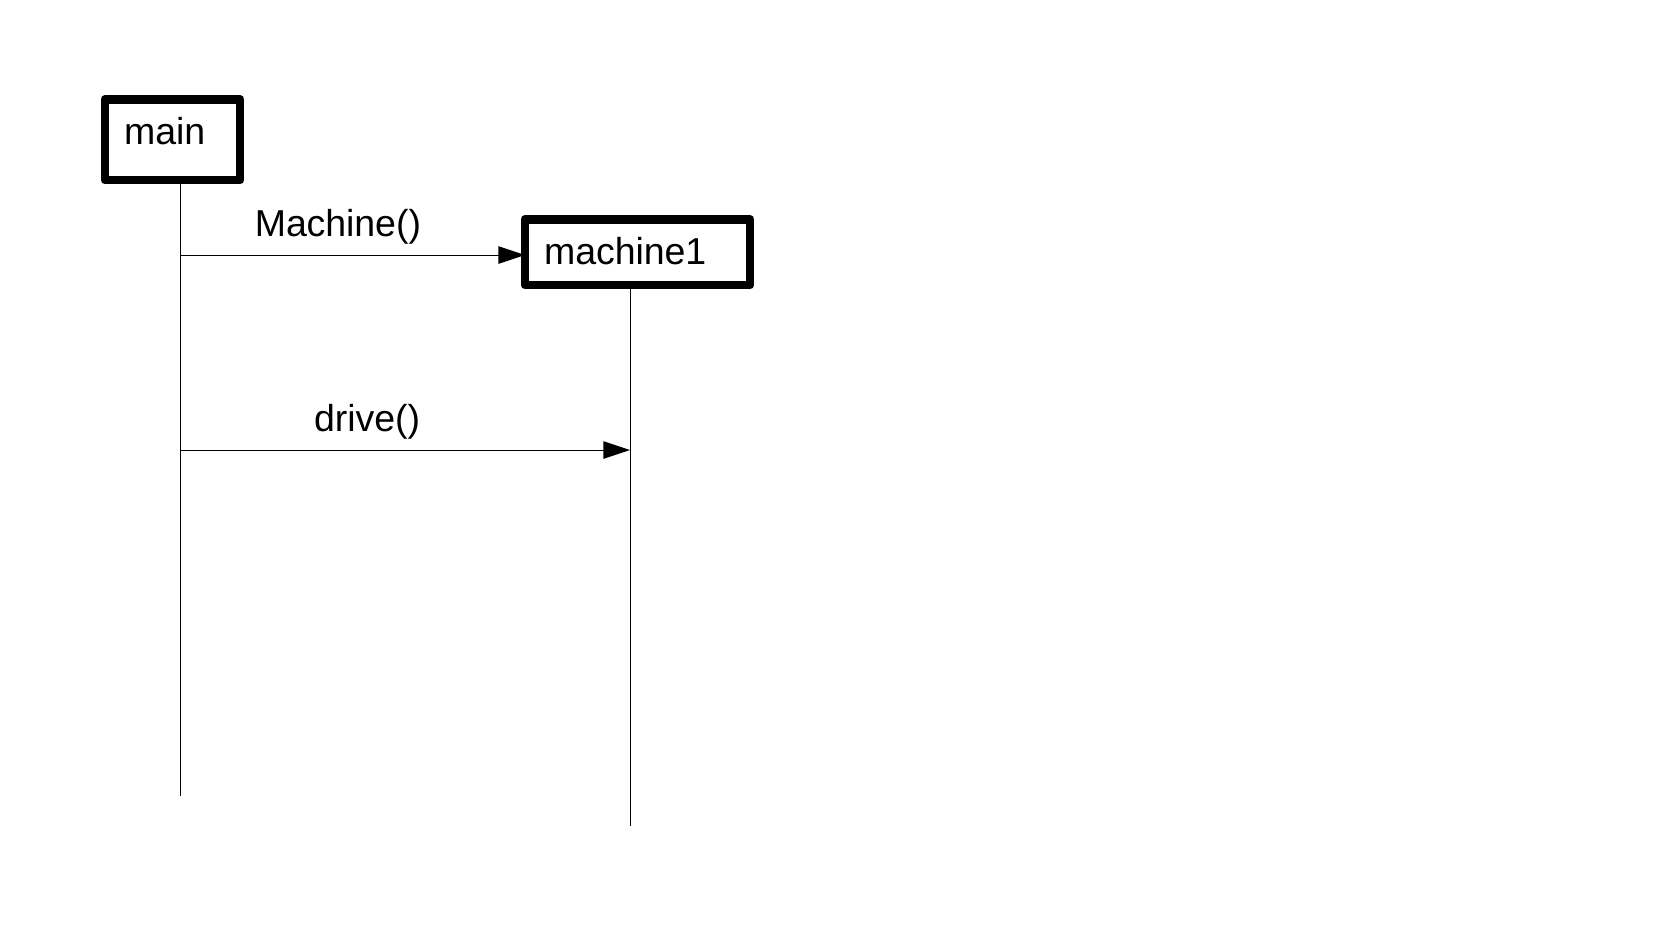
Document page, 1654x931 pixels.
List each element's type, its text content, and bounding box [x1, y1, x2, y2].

text_box Machine() [240, 195, 436, 252]
text_box drive() [299, 390, 436, 447]
text_box machine1 [525, 219, 751, 286]
text_box main [105, 99, 241, 181]
